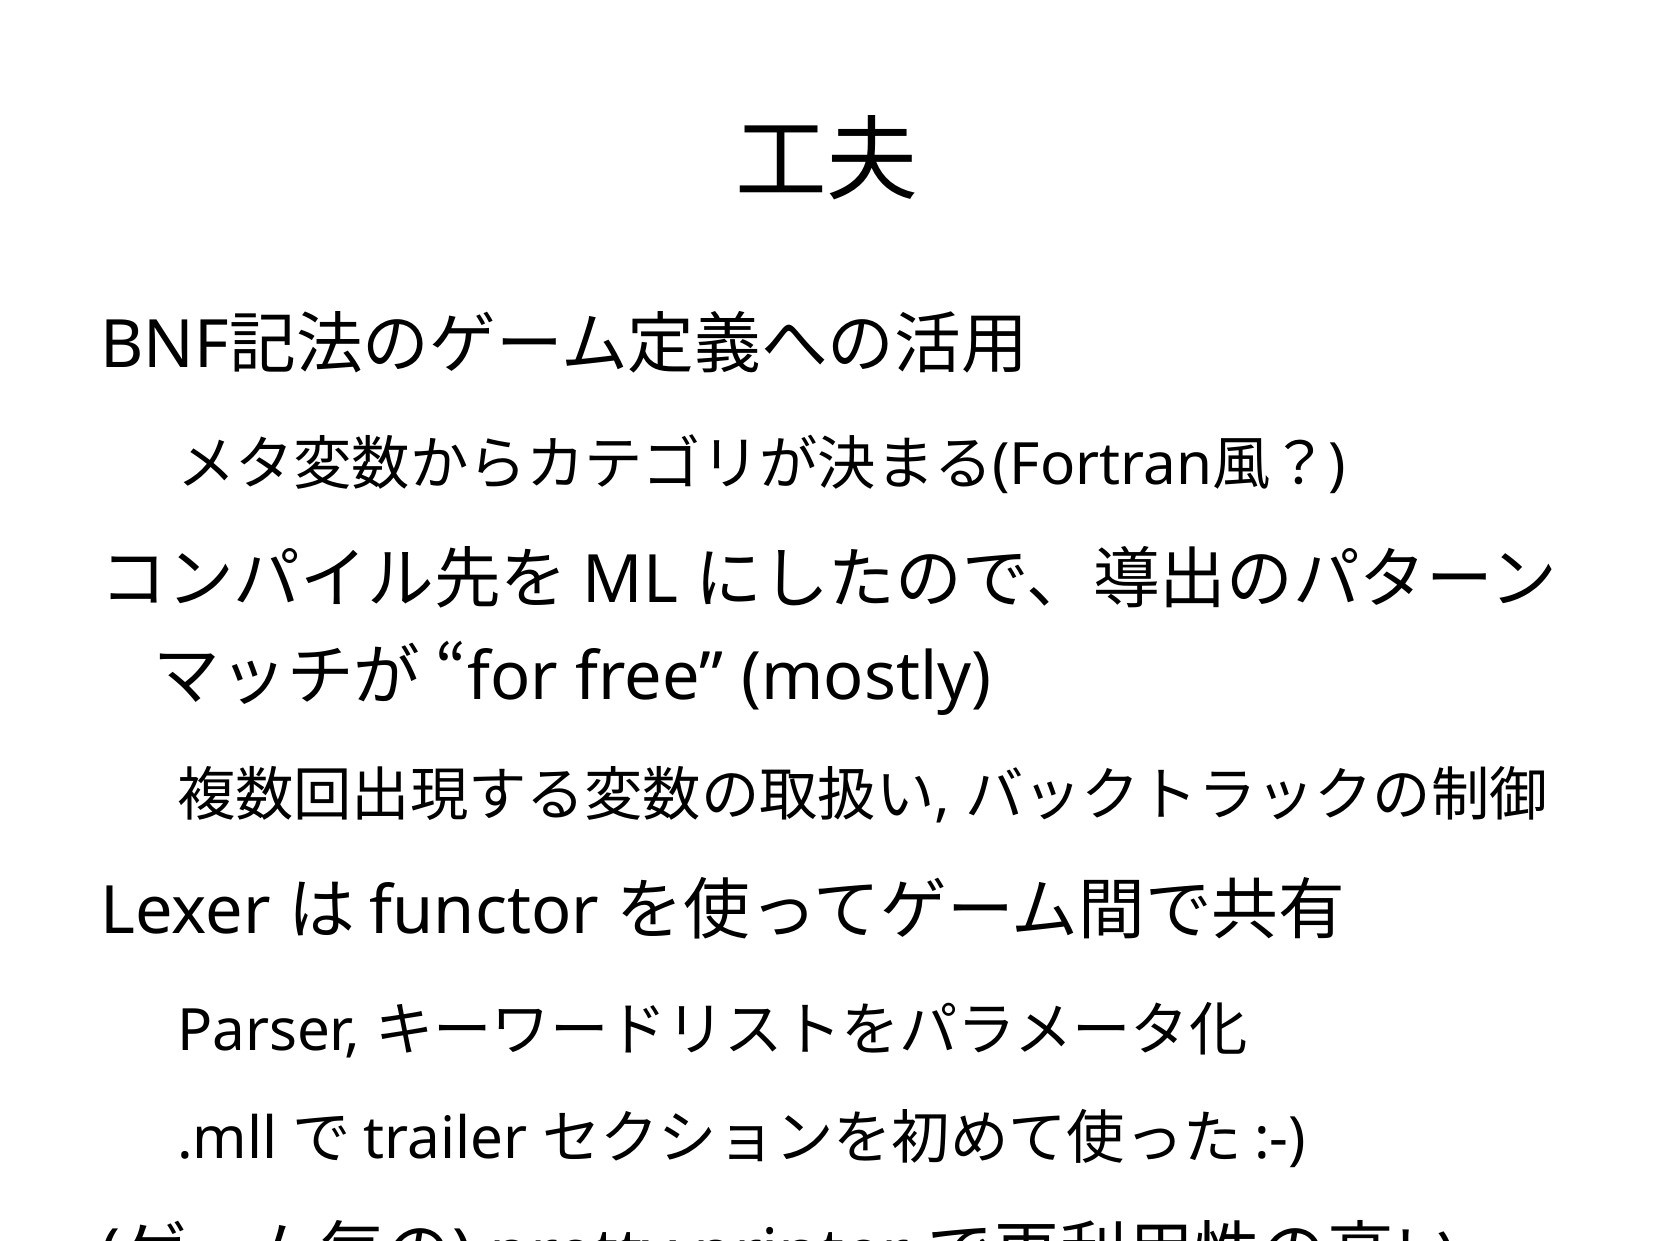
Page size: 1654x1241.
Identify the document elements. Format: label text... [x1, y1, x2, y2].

title 工夫 [82, 56, 1571, 250]
list BNF記法のゲーム定義への活用 メタ変数からカテゴリが決まる(Fortran風？) コンパイル先を ML にしたので、導出のパターンマッチが “for free” (mostly) 複数回出現する変数の取扱い, バックトラックの制御 Lexer は functor を使ってゲーム間で共有 Parser, キーワードリストをパラメータ化 .mll で trailer セクションを初めて使った :-) (ゲーム毎の) pretty printer で再利用性の高いコードを心がけた 優先度を使った printing [82, 290, 1571, 1196]
